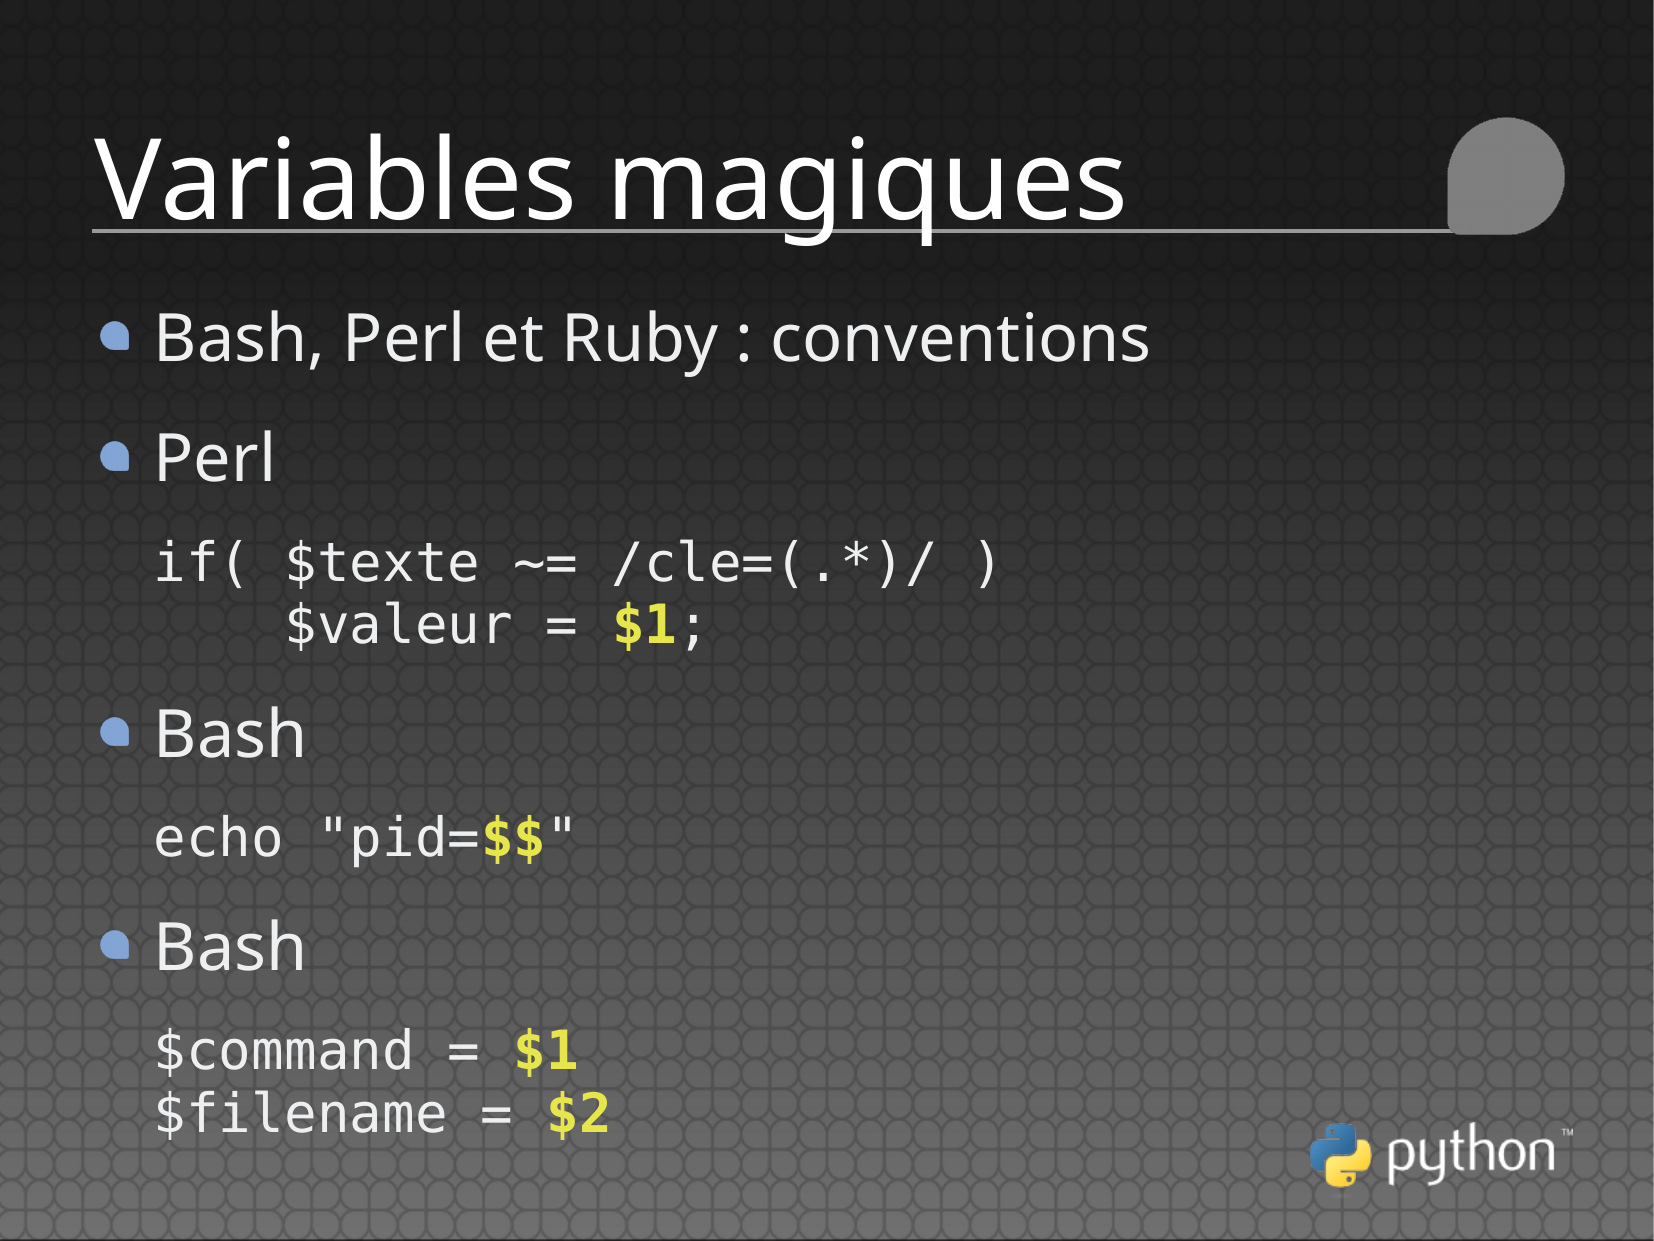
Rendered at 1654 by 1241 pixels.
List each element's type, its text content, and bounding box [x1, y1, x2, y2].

list Bash, Perl et Ruby : conventions Perl if( $texte ~= /cle=(.*)/ ) $valeur = $1; Bash echo "pid=$$" Bash $command = $1 $filename = $2 [82, 290, 1571, 1094]
title Variables magiques [94, 100, 1426, 251]
picture [0, 0, 1654, 1241]
